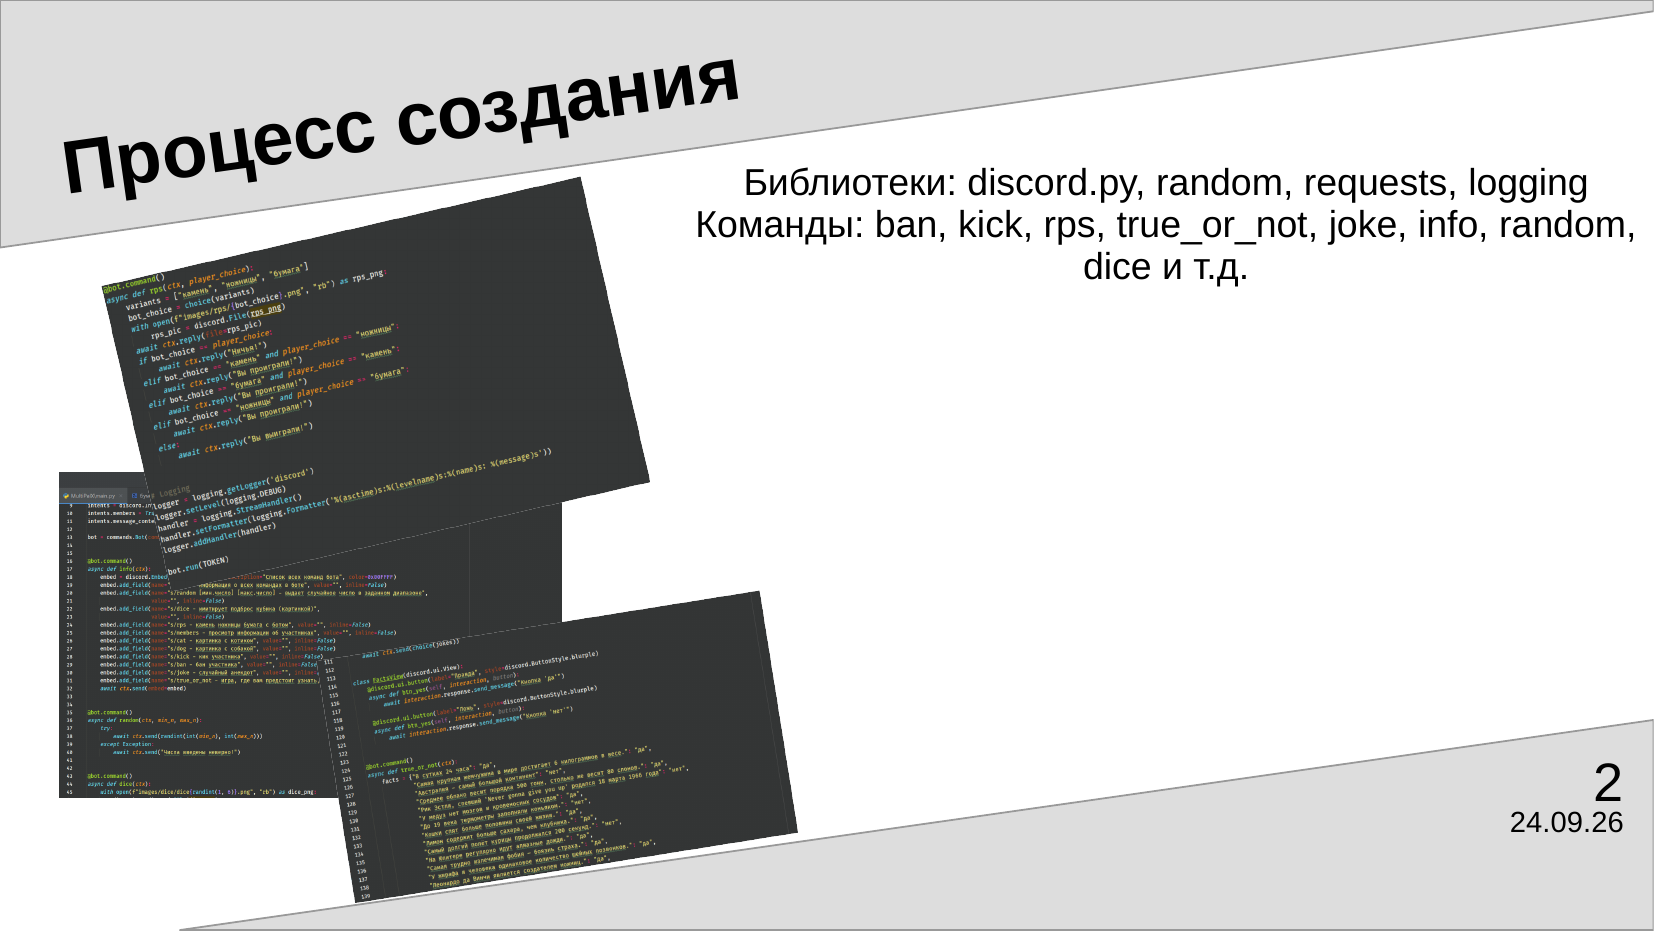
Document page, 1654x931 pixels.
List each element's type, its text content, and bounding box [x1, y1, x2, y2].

picture [59, 176, 798, 903]
text_box Библиотеки: discord.py, random, requests, logging Команды: ban, kick, rps, true_or_not, joke, info, random, dice и т.д. [679, 154, 1654, 296]
title Процесс создания [51, 0, 1536, 247]
